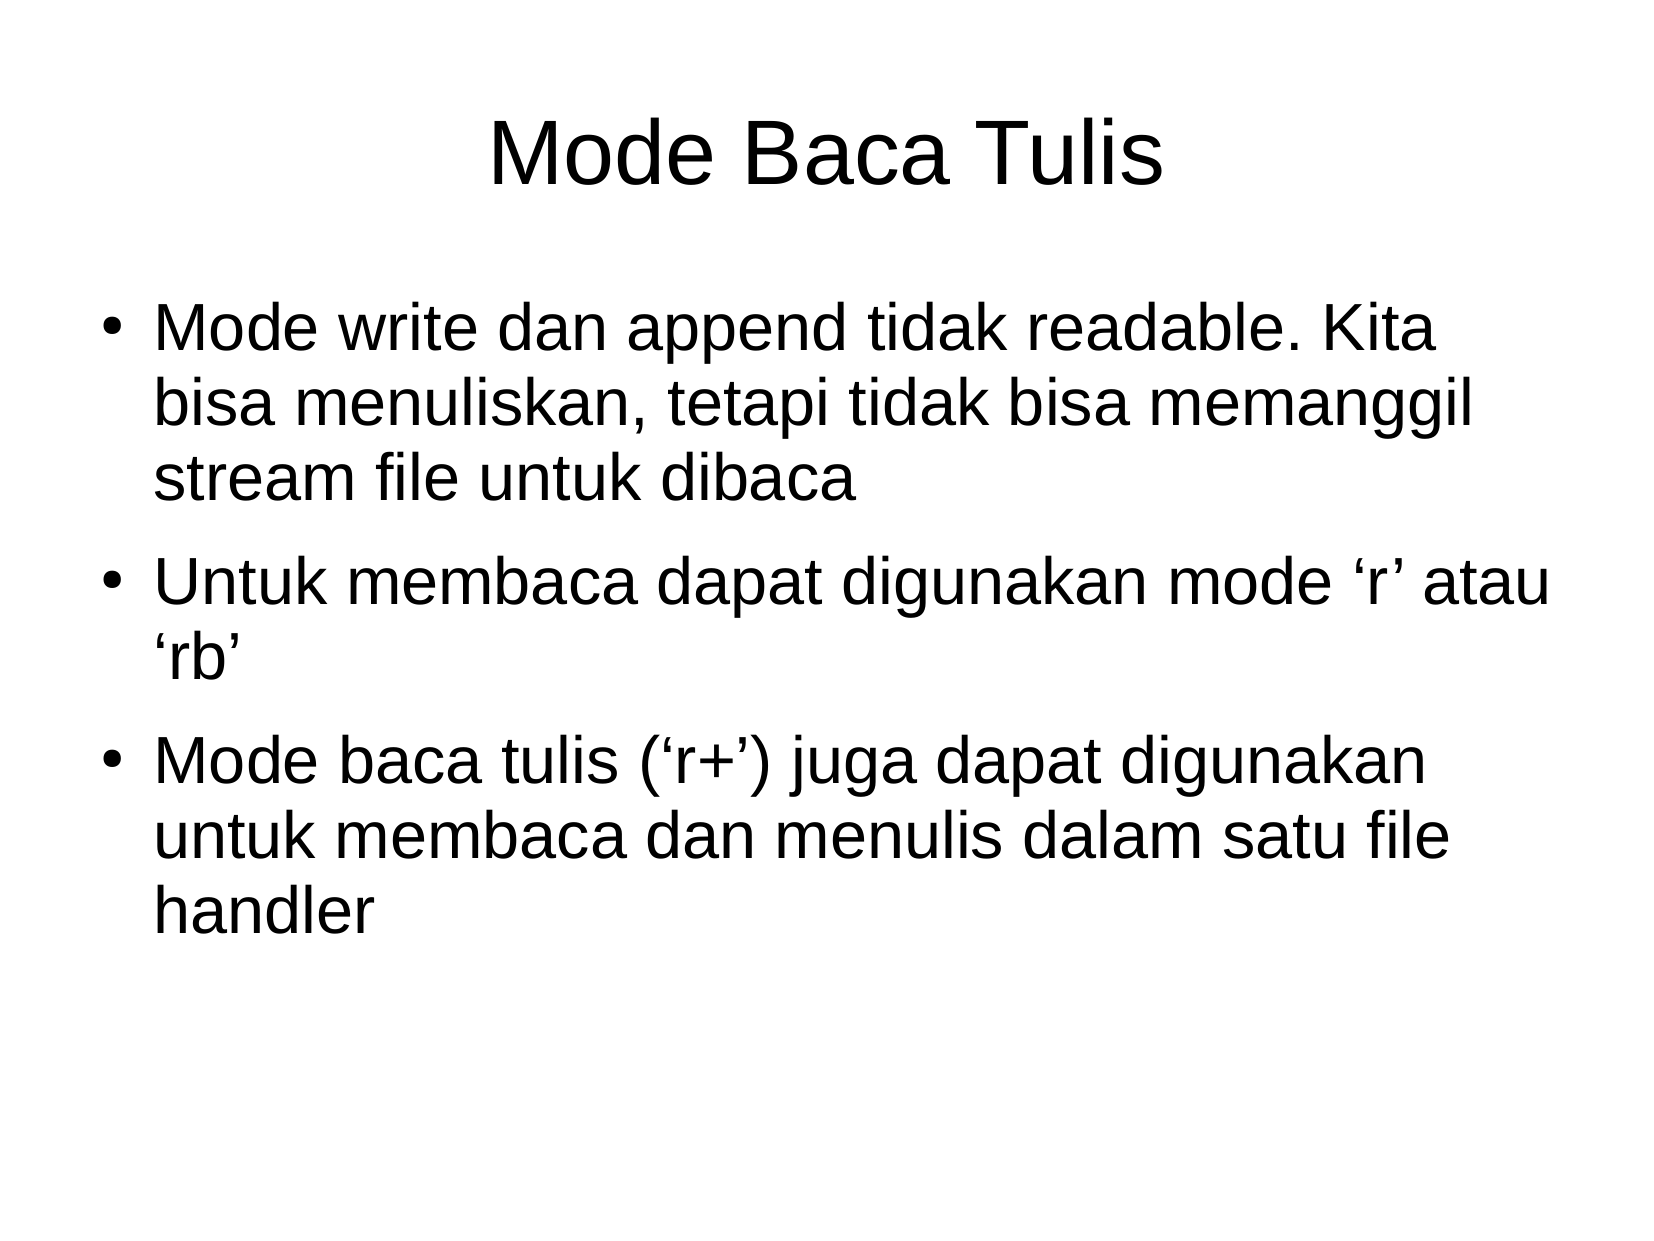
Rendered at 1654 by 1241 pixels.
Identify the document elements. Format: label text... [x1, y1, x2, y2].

title Mode Baca Tulis [82, 49, 1571, 257]
list Mode write dan append tidak readable. Kita bisa menuliskan, tetapi tidak bisa memanggil stream file untuk dibaca Untuk membaca dapat digunakan mode ‘r’ atau ‘rb’ Mode baca tulis (‘r+’) juga dapat digunakan untuk membaca dan menulis dalam satu file handler [82, 290, 1571, 1010]
